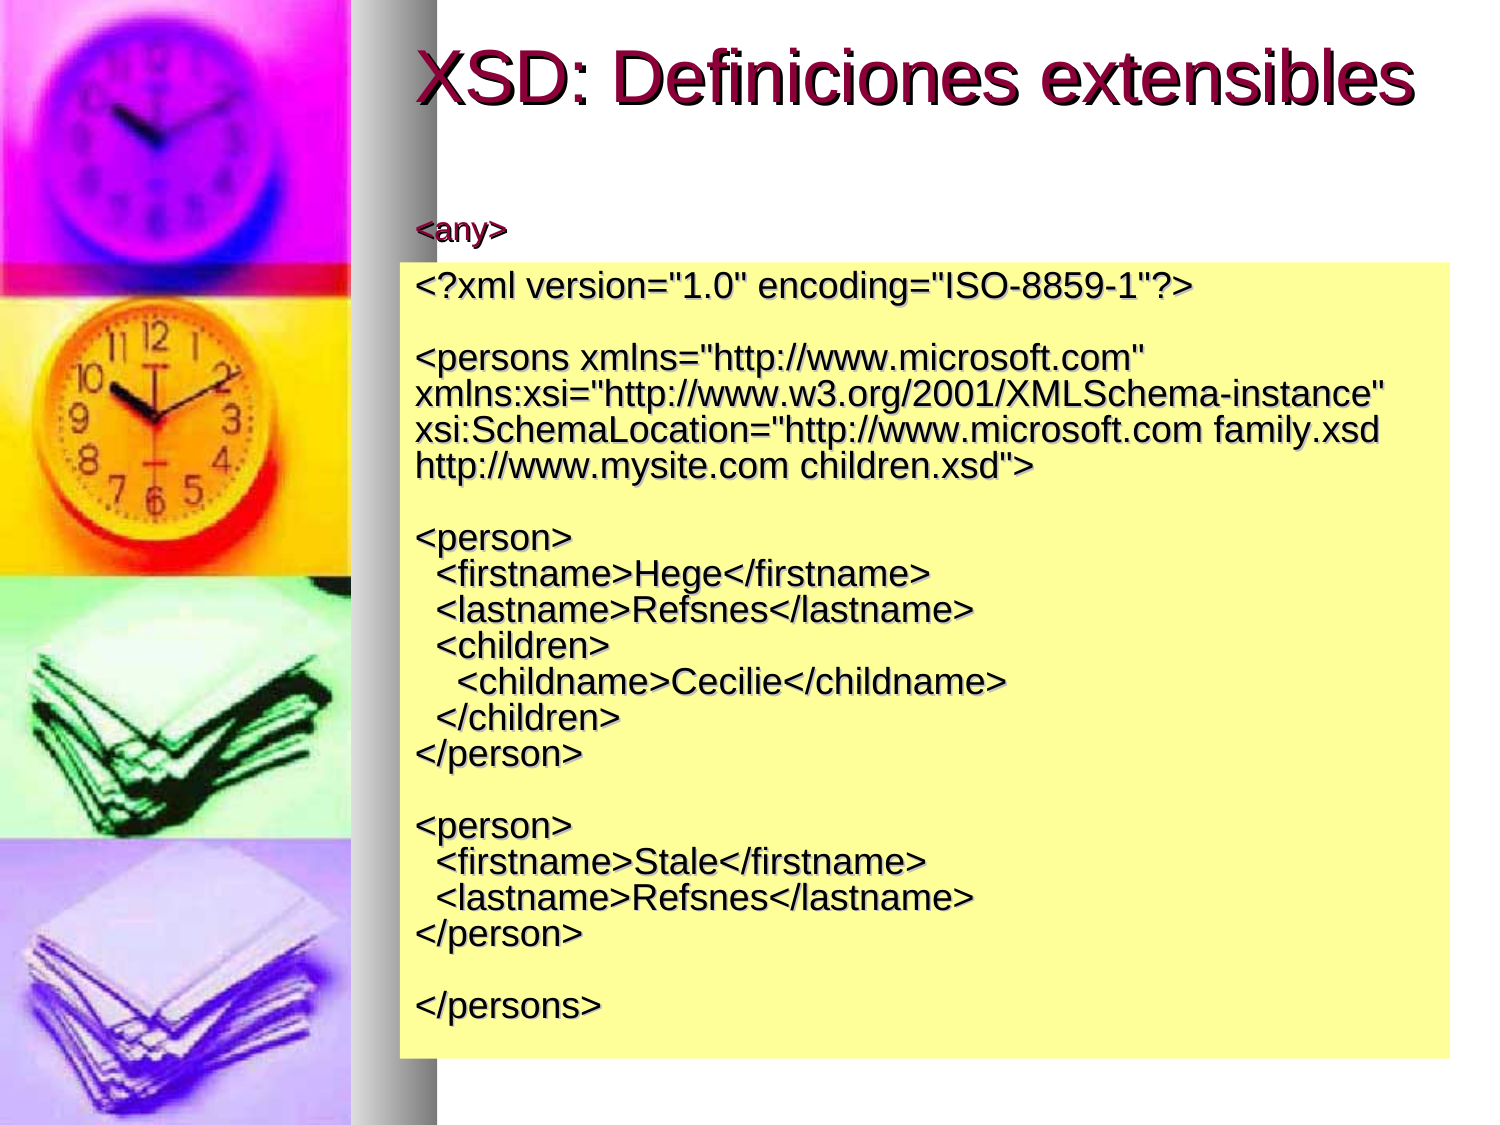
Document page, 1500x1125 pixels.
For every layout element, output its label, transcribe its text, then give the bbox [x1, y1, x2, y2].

picture [0, 0, 351, 1125]
title XSD: Definiciones extensibles <any> [399, 19, 1450, 256]
list <?xml version="1.0" encoding="ISO-8859-1"?> <persons xmlns="http://www.microsoft.com" xmlns:xsi="http://www.w3.org/2001/XMLSchema-instance" xsi:SchemaLocation="http://www.microsoft.com family.xsd http://www.mysite.com children.xsd"> <person> <firstname>Hege</firstname> <lastname>Refsnes</lastname> <children> <childname>Cecilie</childname> </children> </person> <person> <firstname>Stale</firstname> <lastname>Refsnes</lastname> </person> </persons> [399, 262, 1450, 1059]
